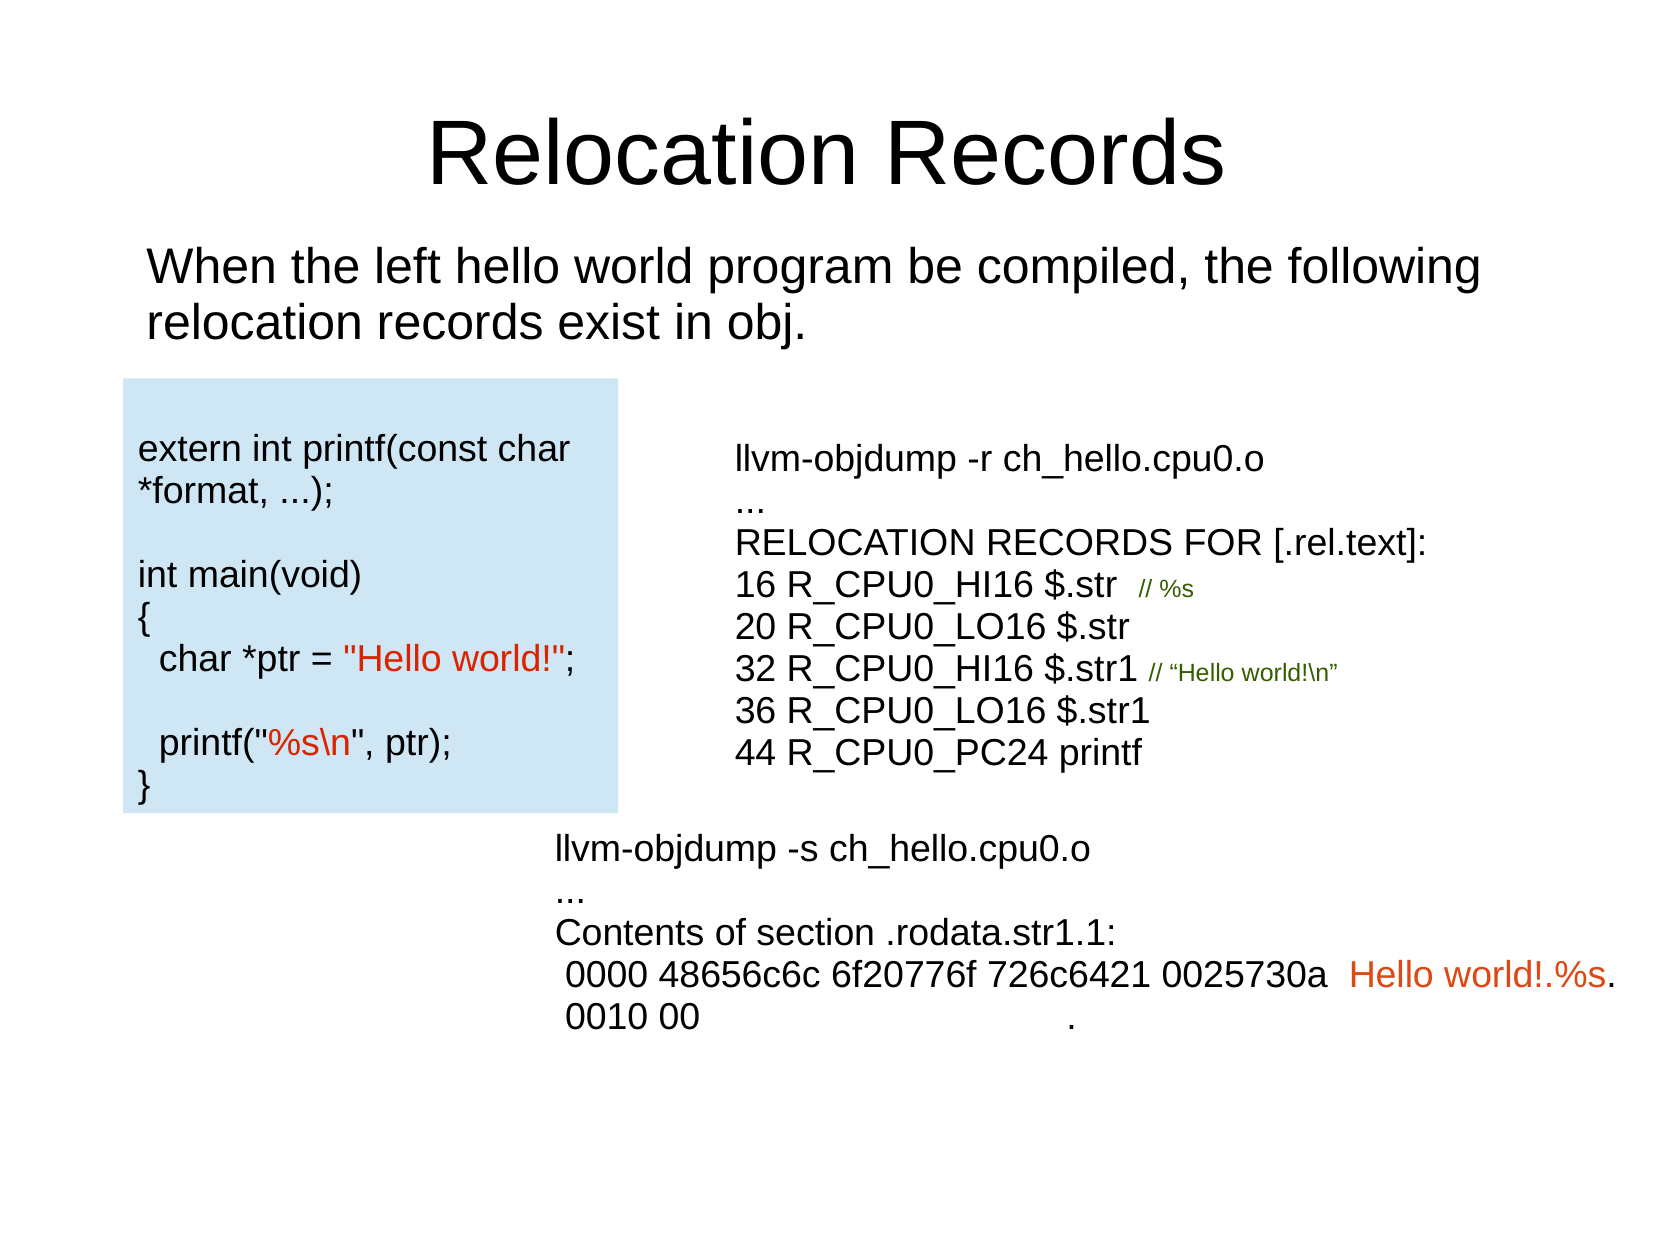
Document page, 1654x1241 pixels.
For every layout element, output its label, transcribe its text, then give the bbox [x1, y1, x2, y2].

text_box llvm-objdump -r ch_hello.cpu0.o ... RELOCATION RECORDS FOR [.rel.text]: 16 R_CPU0_HI16 $.str // %s 20 R_CPU0_LO16 $.str 32 R_CPU0_HI16 $.str1 // “Hello world!\n” 36 R_CPU0_LO16 $.str1 44 R_CPU0_PC24 printf [720, 429, 1448, 819]
text_box extern int printf(const char *format, ...); int main(void) { char *ptr = "Hello world!"; printf("%s\n", ptr); } [123, 378, 619, 814]
text_box When the left hello world program be compiled, the following relocation records exist in obj. [131, 231, 1531, 361]
text_box llvm-objdump -s ch_hello.cpu0.o ... Contents of section .rodata.str1.1: 0000 48656c6c 6f20776f 726c6421 0025730a Hello world!.%s. 0010 00 . [540, 819, 1645, 1075]
title Relocation Records [82, 49, 1571, 257]
